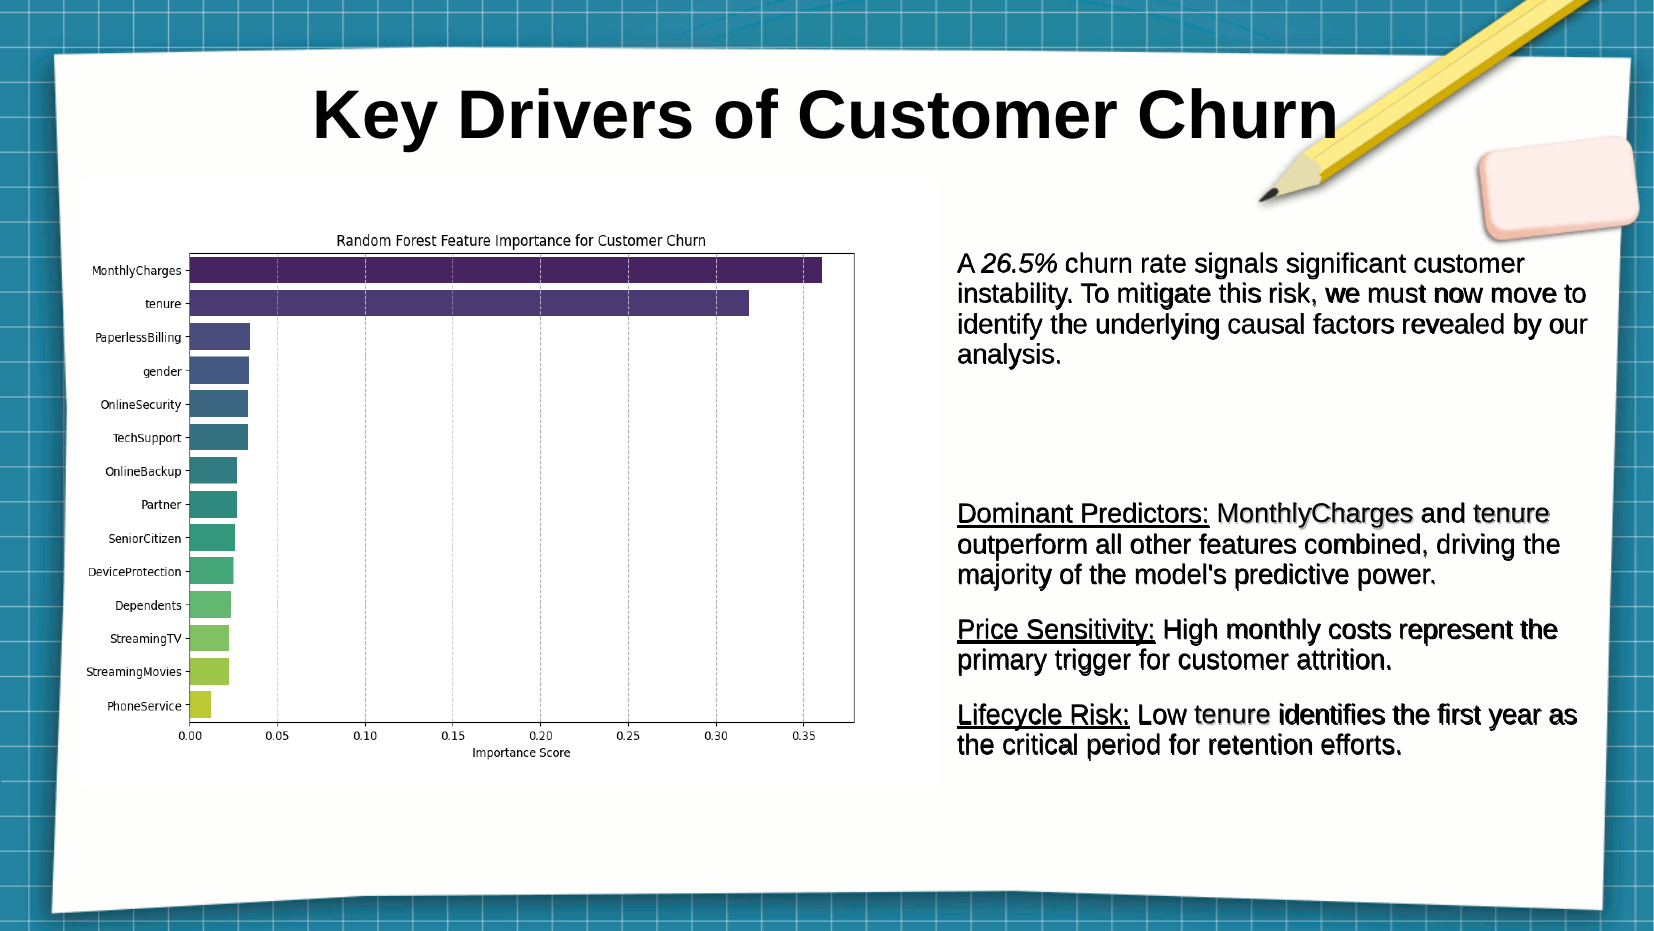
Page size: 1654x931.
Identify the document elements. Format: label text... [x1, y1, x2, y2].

picture [0, 0, 1654, 931]
list A 26.5% churn rate signals significant customer instability. To mitigate this risk, we must now move to identify the underlying causal factors revealed by our analysis. Dominant Predictors: MonthlyCharges and tenure outperform all other features combined, driving the majority of the model's predictive power. Price Sensitivity: High monthly costs represent the primary trigger for customer attrition. Lifecycle Risk: Low tenure identifies the first year as the critical period for retention efforts. [938, 248, 1613, 788]
title Key Drivers of Customer Churn [82, 37, 1571, 193]
